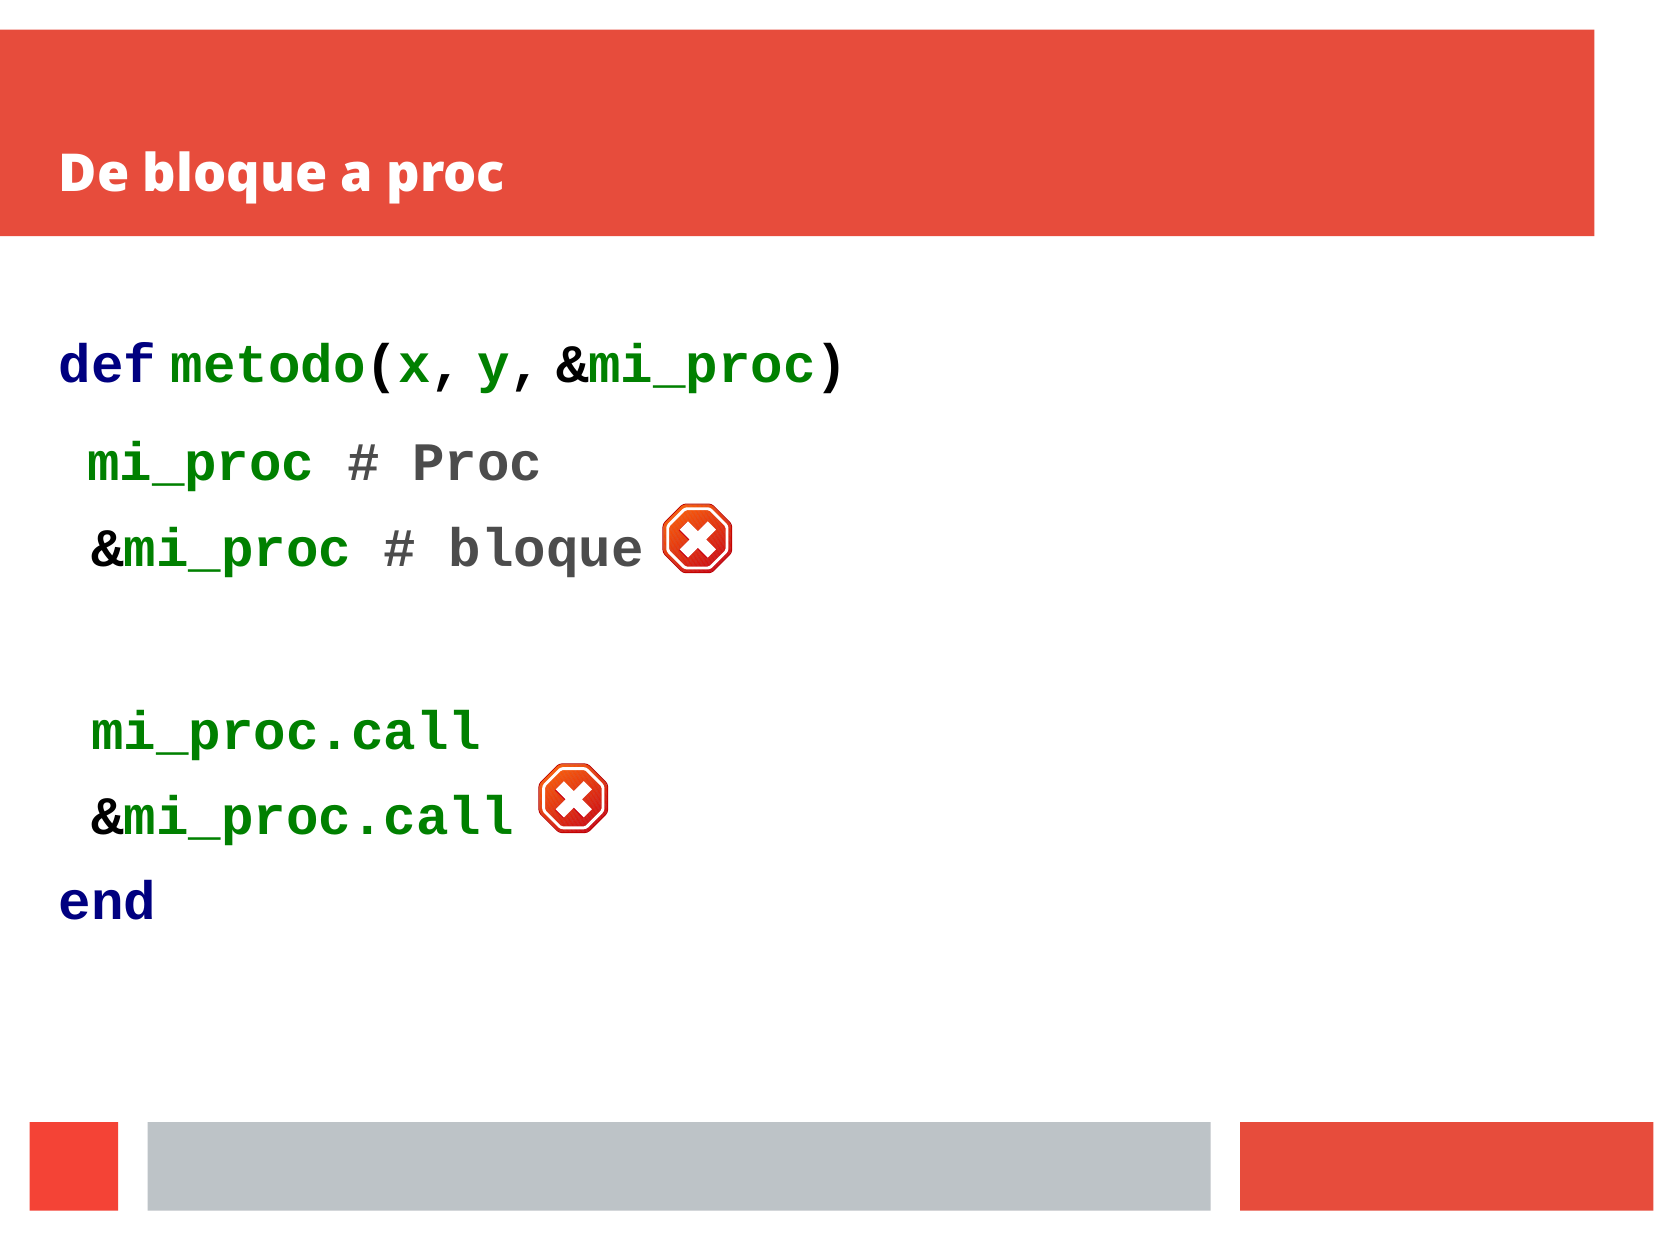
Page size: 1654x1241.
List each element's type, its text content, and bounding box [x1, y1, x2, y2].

list def metodo(x, y, &mi_proc) mi_proc # Proc &mi_proc # bloque mi_proc.call &mi_proc.call end [59, 324, 1565, 1093]
picture [643, 484, 751, 591]
picture [519, 744, 626, 851]
title De bloque a proc [59, 59, 1595, 207]
